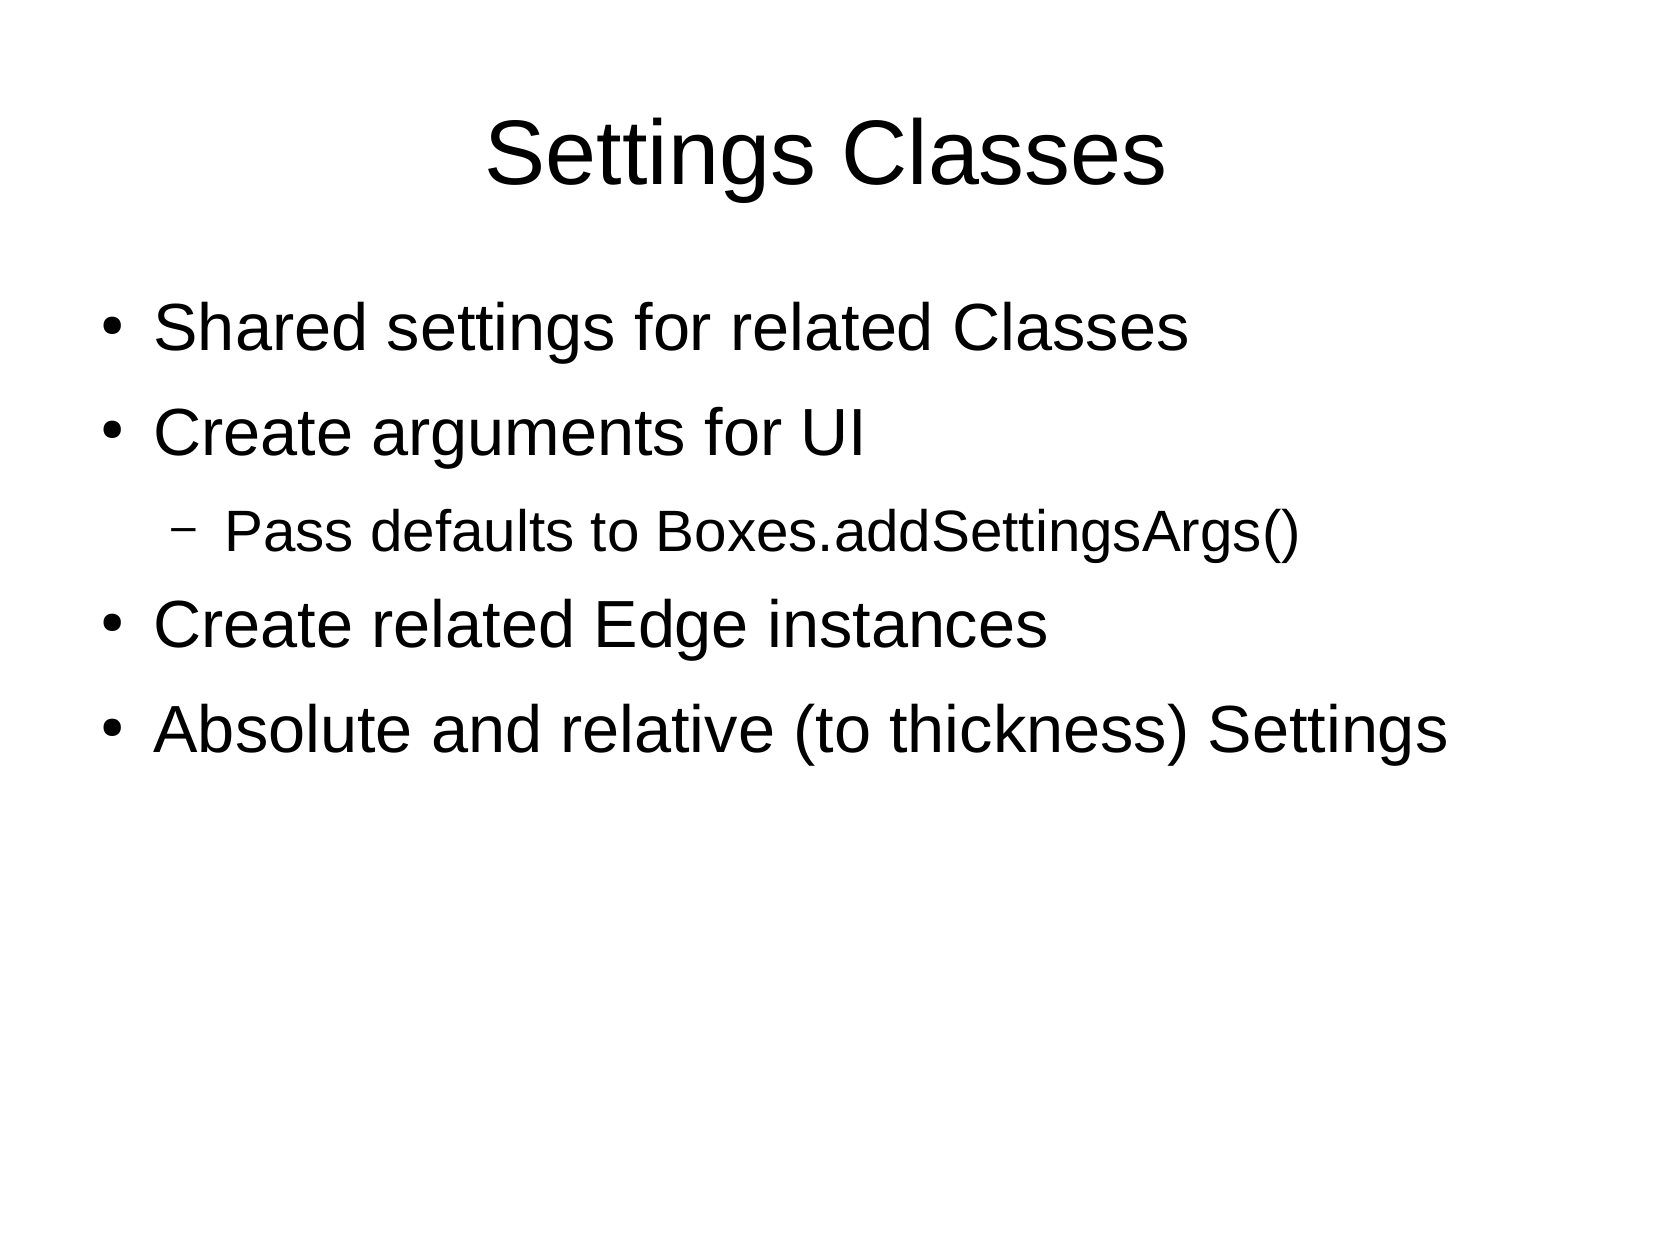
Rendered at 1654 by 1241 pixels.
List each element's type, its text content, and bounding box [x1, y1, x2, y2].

list Shared settings for related Classes Create arguments for UI Pass defaults to Boxes.addSettingsArgs() Create related Edge instances Absolute and relative (to thickness) Settings [82, 290, 1571, 1010]
title Settings Classes [82, 49, 1571, 257]
